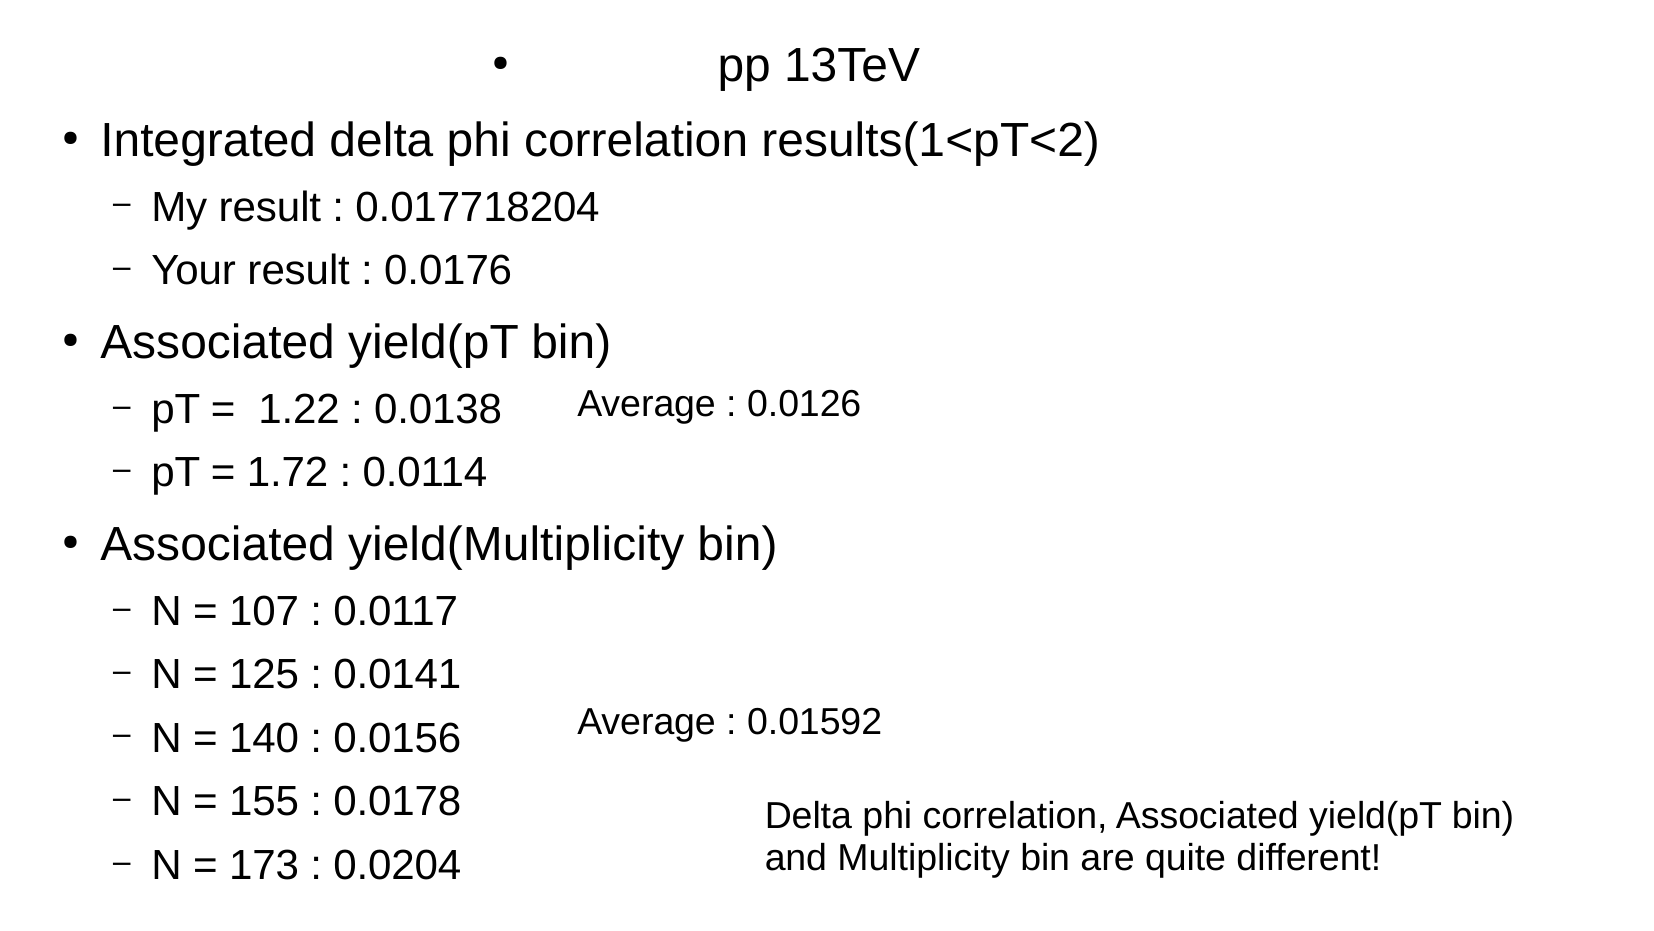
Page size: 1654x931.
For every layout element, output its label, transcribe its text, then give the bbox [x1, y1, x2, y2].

text_box Average : 0.0126 [562, 375, 976, 432]
text_box Delta phi correlation, Associated yield(pT bin) and Multiplicity bin are quite different! [750, 787, 1538, 887]
text_box Average : 0.01592 [562, 693, 976, 751]
list pp 13TeV Integrated delta phi correlation results(1<pT<2) My result : 0.017718204 Your result : 0.0176 Associated yield(pT bin) pT = 1.22 : 0.0138 pT = 1.72 : 0.0114 Associated yield(Multiplicity bin) N = 107 : 0.0117 N = 125 : 0.0141 N = 140 : 0.0156 N = 155 : 0.0178 N = 173 : 0.0204 [49, 37, 1538, 901]
